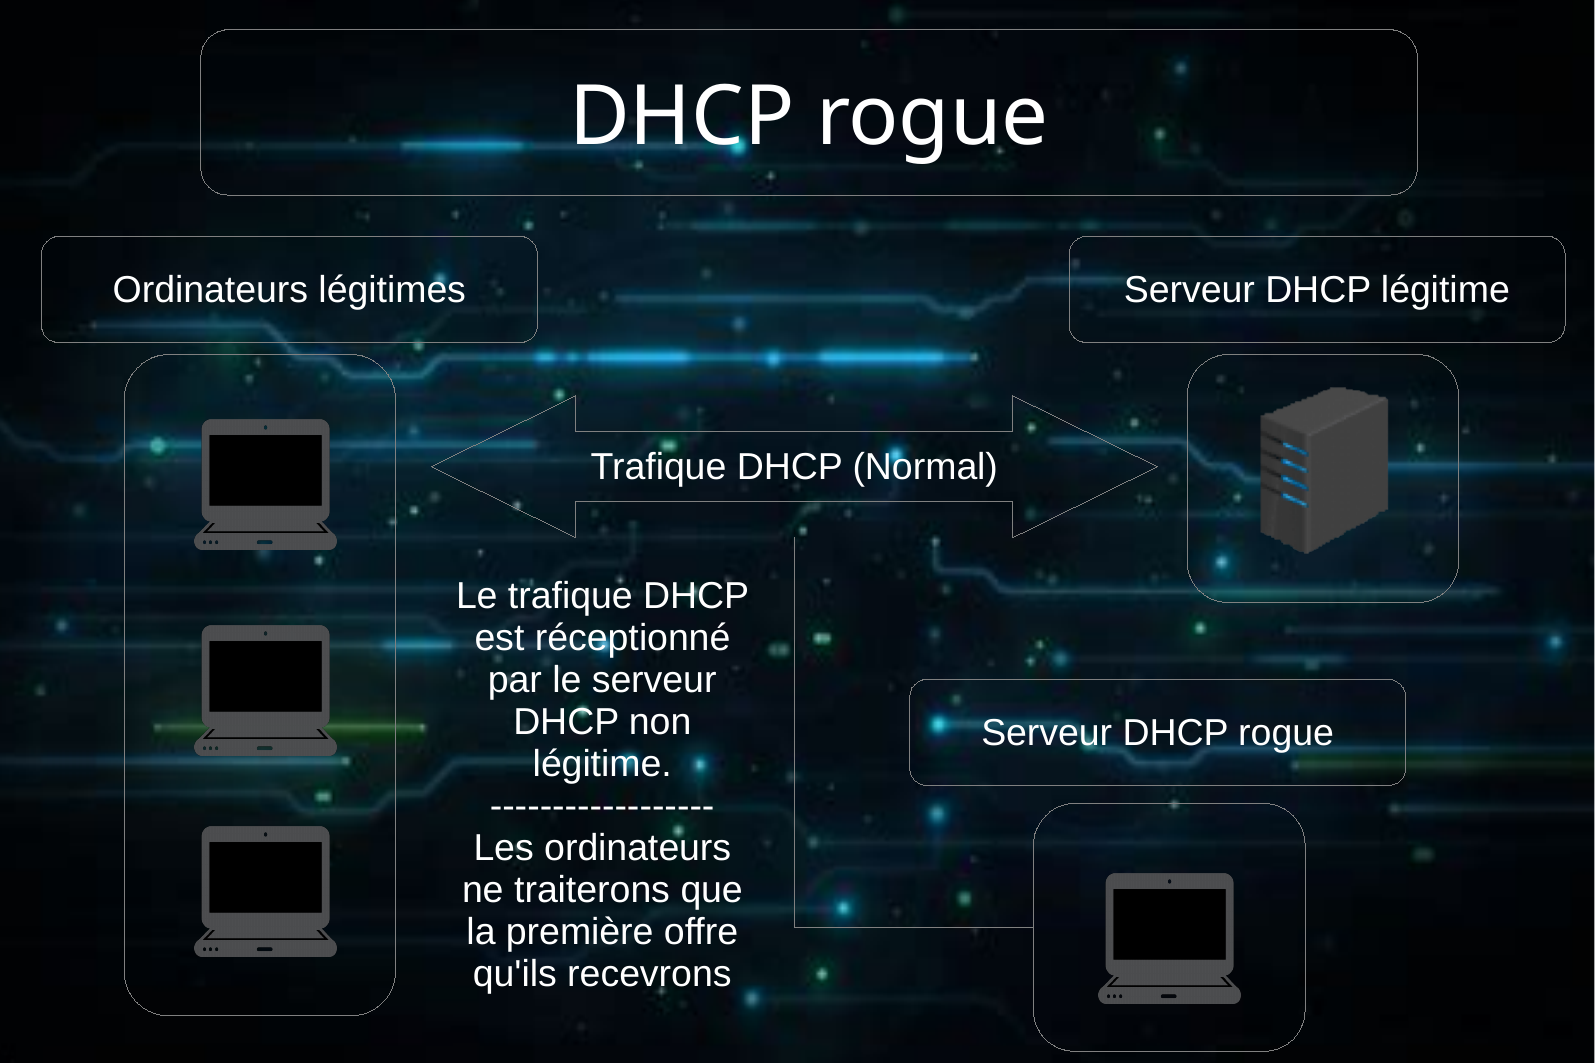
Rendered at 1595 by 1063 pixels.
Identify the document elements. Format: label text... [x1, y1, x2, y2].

text_box [1187, 354, 1459, 603]
text_box DHCP rogue [200, 29, 1418, 196]
text_box Trafique DHCP (Normal) [431, 395, 1158, 538]
text_box Le trafique DHCP est réceptionné par le serveur DHCP non légitime. ------------------ Les ordinateurs ne traiterons que la première offre qu'ils recevrons [437, 566, 768, 1003]
text_box Serveur DHCP rogue [909, 679, 1406, 786]
text_box Serveur DHCP légitime [1069, 236, 1566, 343]
picture [0, 0, 1595, 1063]
text_box Ordinateurs légitimes [41, 236, 538, 343]
text_box [124, 354, 396, 1016]
text_box [1033, 803, 1306, 1052]
